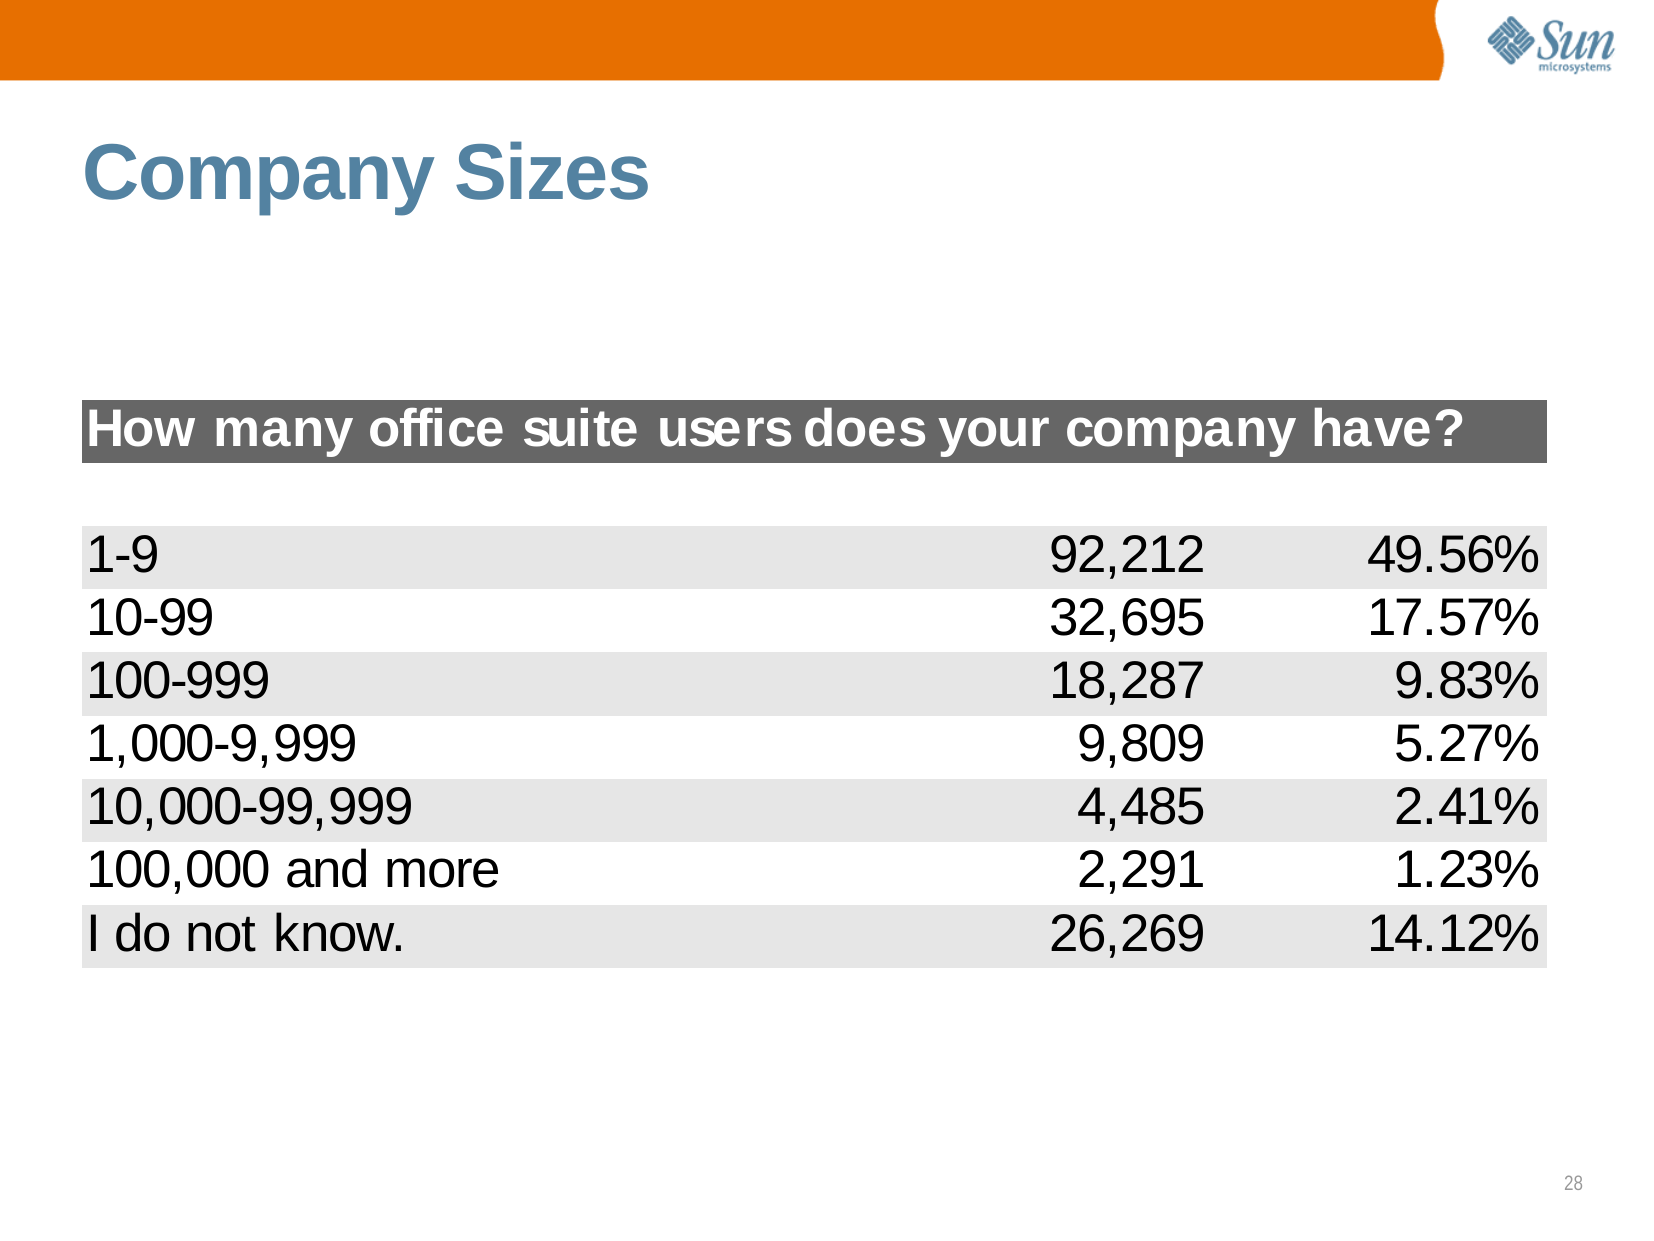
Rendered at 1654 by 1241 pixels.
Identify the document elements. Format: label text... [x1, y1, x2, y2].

chart [81, 399, 1553, 974]
picture [0, 0, 1654, 83]
title Company Sizes [82, 135, 1585, 251]
